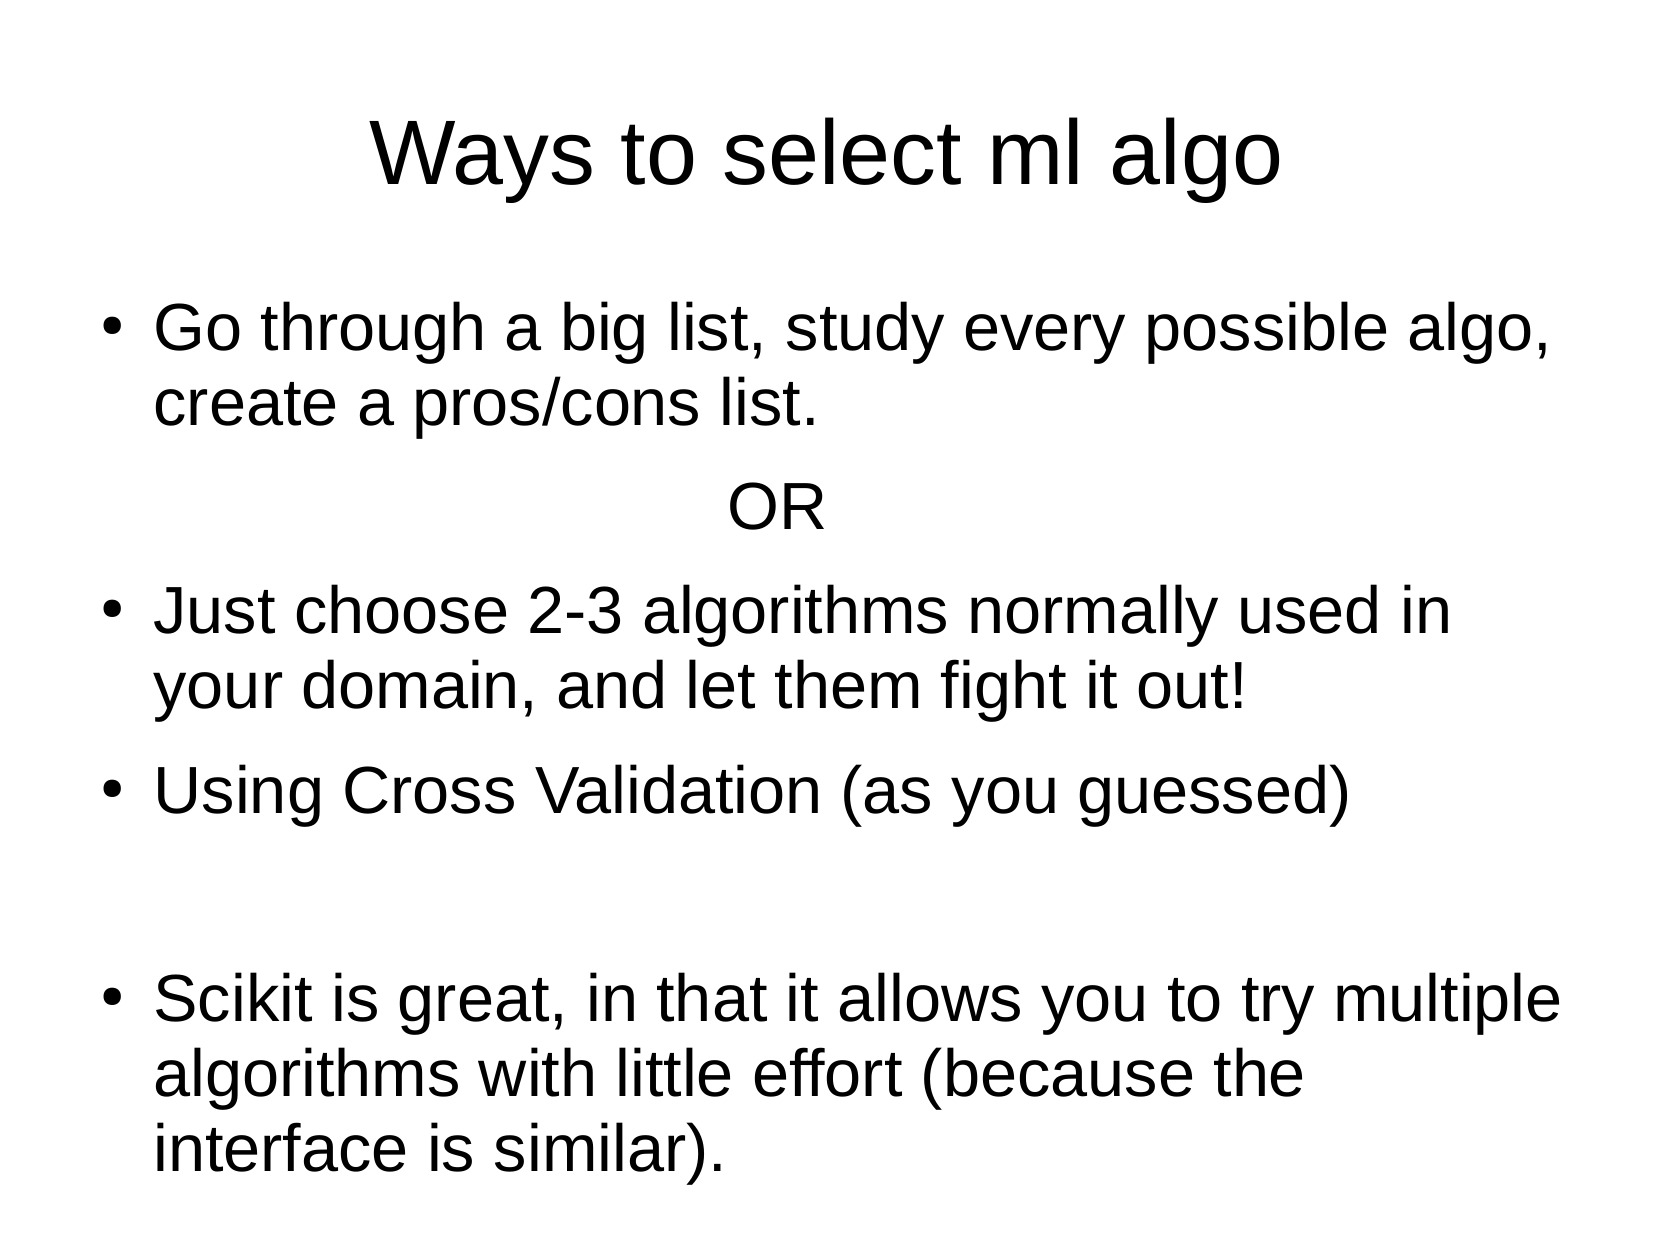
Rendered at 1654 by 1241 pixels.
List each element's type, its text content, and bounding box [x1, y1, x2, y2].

list Go through a big list, study every possible algo, create a pros/cons list. OR Just choose 2-3 algorithms normally used in your domain, and let them fight it out! Using Cross Validation (as you guessed) Scikit is great, in that it allows you to try multiple algorithms with little effort (because the interface is similar). [82, 290, 1571, 1186]
title Ways to select ml algo [82, 49, 1571, 257]
